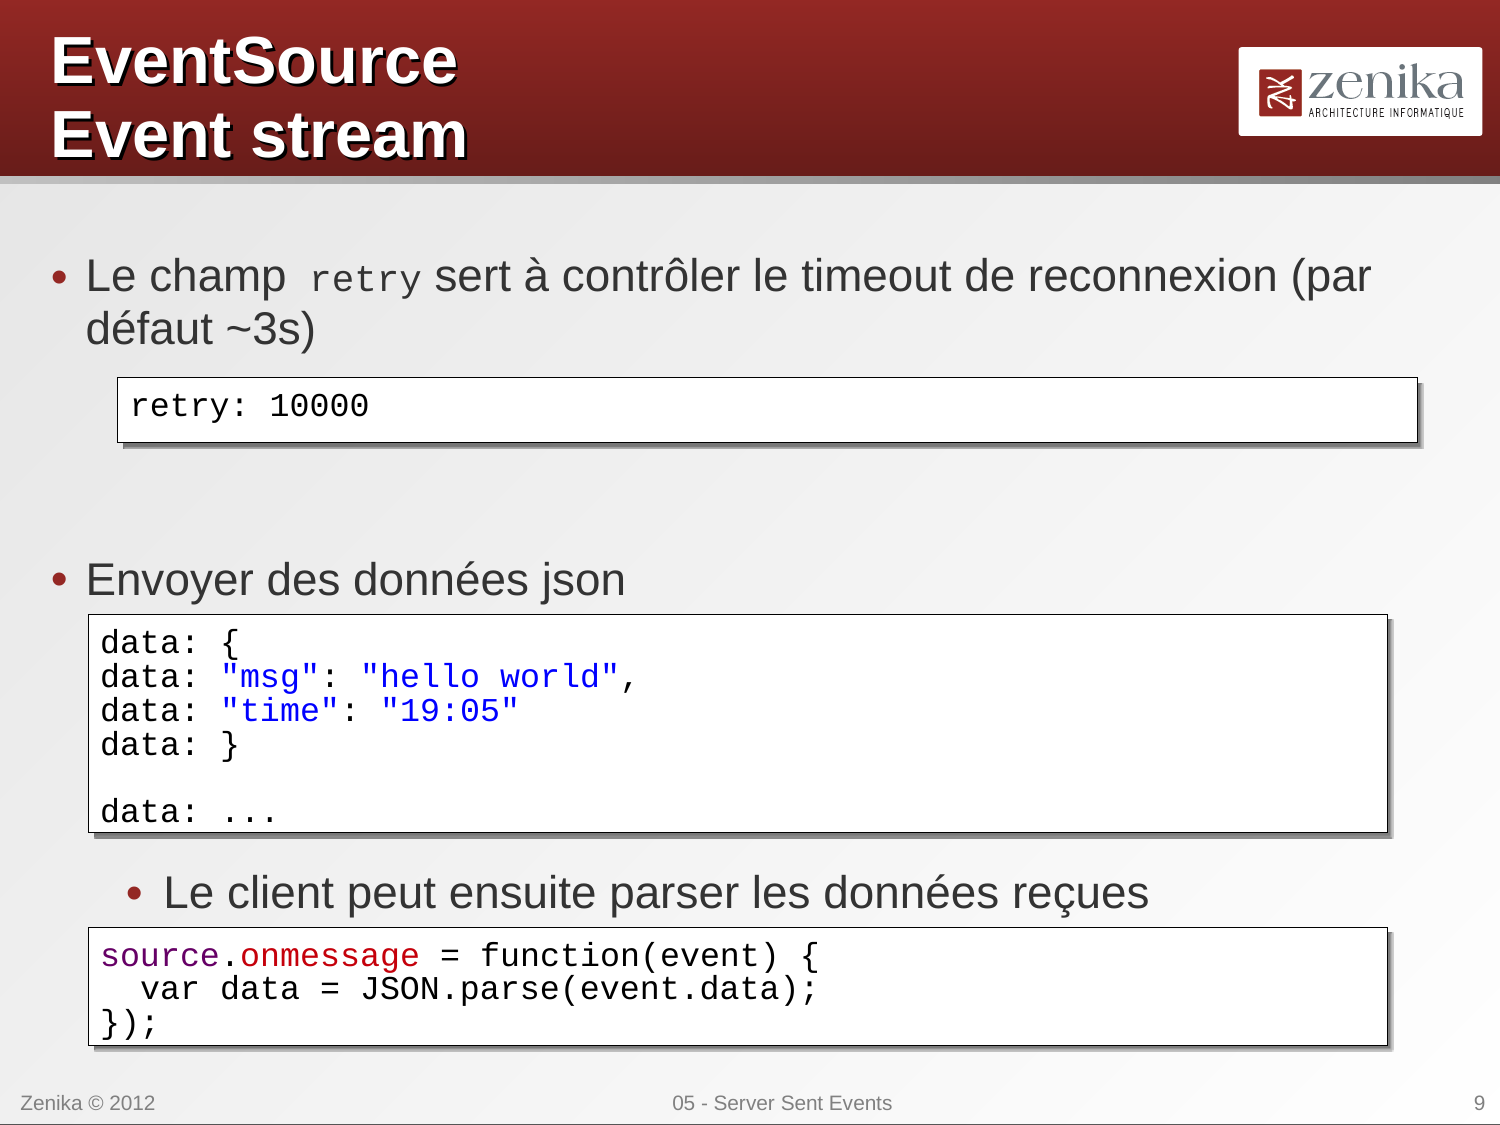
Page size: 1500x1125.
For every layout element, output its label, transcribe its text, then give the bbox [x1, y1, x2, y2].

picture [1257, 58, 1464, 125]
text_box retry: 10000 [117, 377, 1418, 443]
list Le champ retry sert à contrôler le timeout de reconnexion (par défaut ~3s) Envoyer des données json Le client peut ensuite parser les données reçues [50, 249, 1435, 1079]
text_box data: { data: "msg": "hello world", data: "time": "19:05" data: } data: ... [88, 614, 1388, 833]
title EventSource Event stream [50, 15, 1206, 180]
text_box source.onmessage = function(event) { var data = JSON.parse(event.data); }); [88, 927, 1388, 1046]
